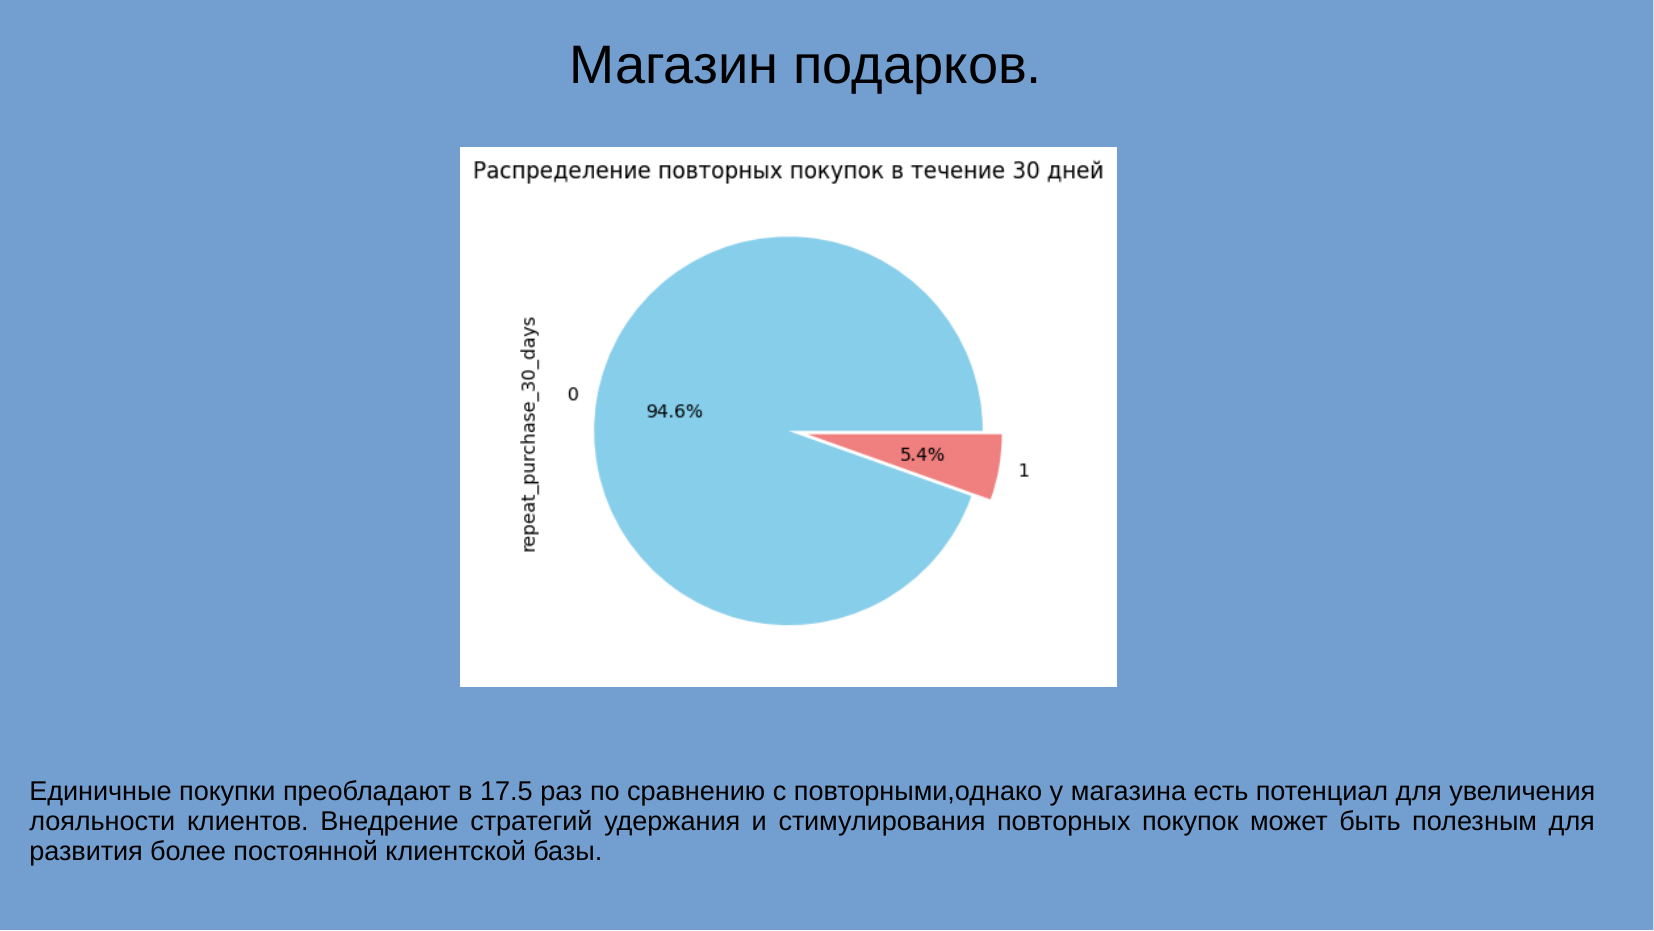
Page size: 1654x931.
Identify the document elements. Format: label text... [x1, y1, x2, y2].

picture [460, 147, 1117, 687]
title Магазин подарков. [23, 11, 1589, 119]
title Единичные покупки преобладают в 17.5 раз по сравнению с повторными,однако у магазина есть потенциал для увеличения лояльности клиентов. Внедрение стратегий удержания и стимулирования повторных покупок может быть полезным для развития более постоянной клиентской базы. [29, 767, 1595, 874]
